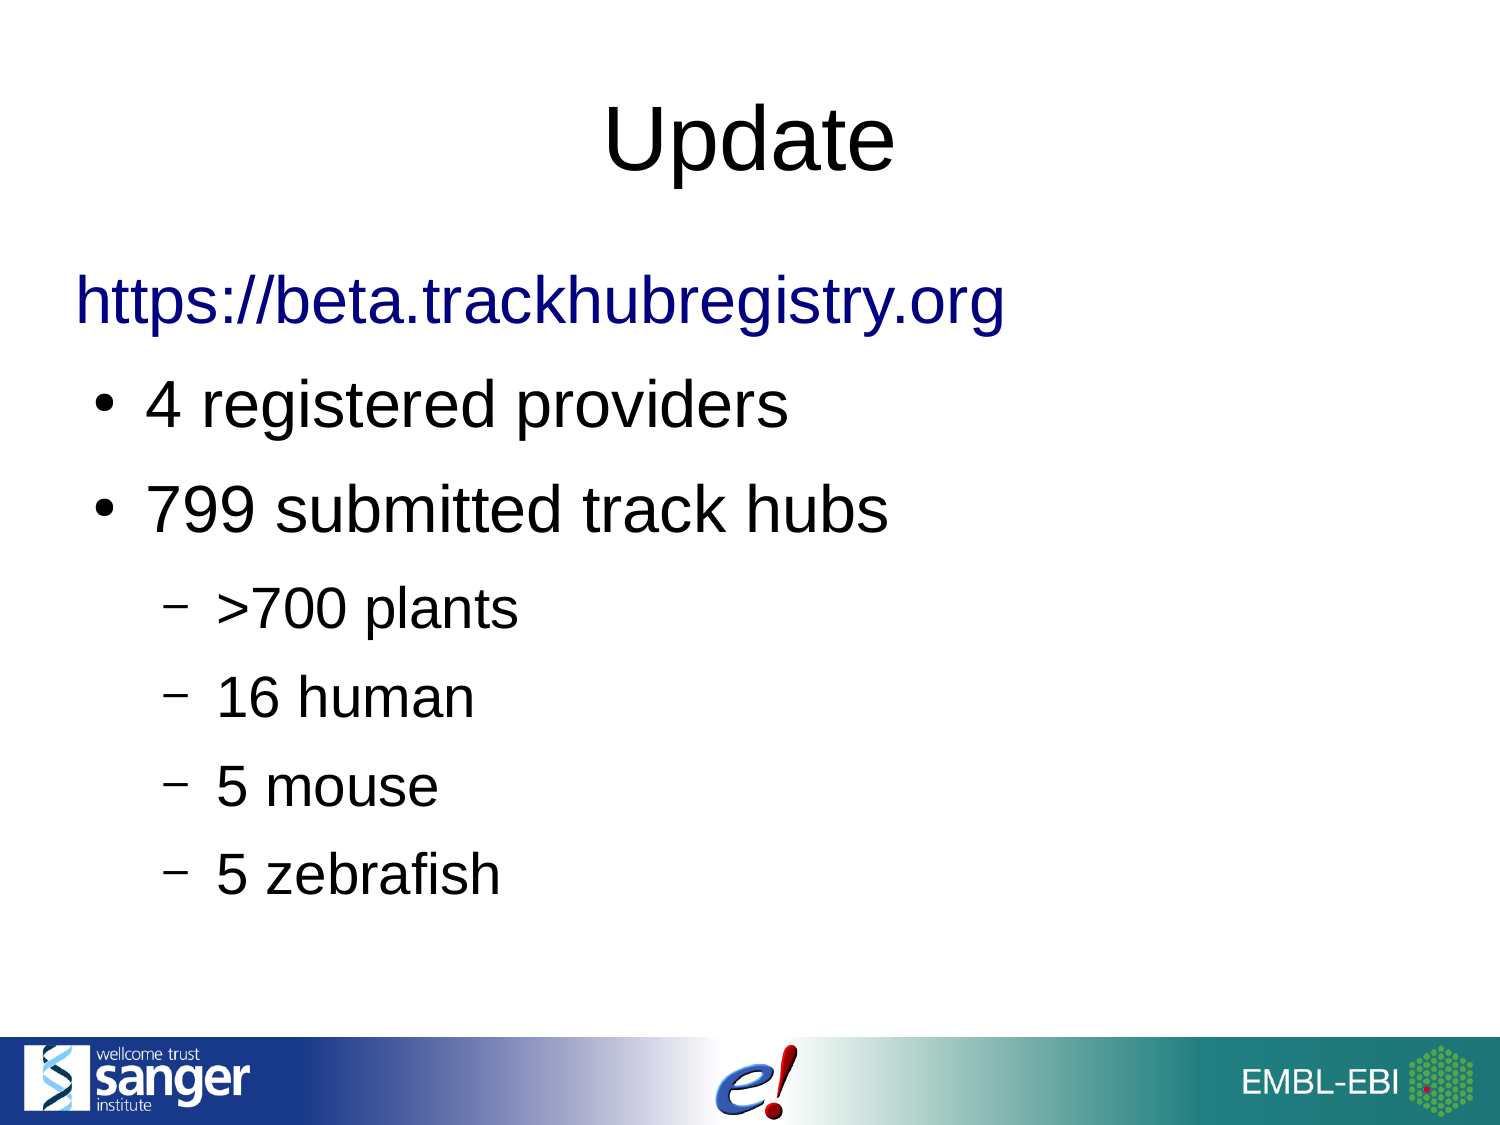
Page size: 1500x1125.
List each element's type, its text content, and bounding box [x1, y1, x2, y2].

title Update [75, 44, 1425, 233]
picture [0, 1037, 1500, 1125]
list https://beta.trackhubregistry.org 4 registered providers 799 submitted track hubs >700 plants 16 human 5 mouse 5 zebrafish [75, 263, 1395, 916]
